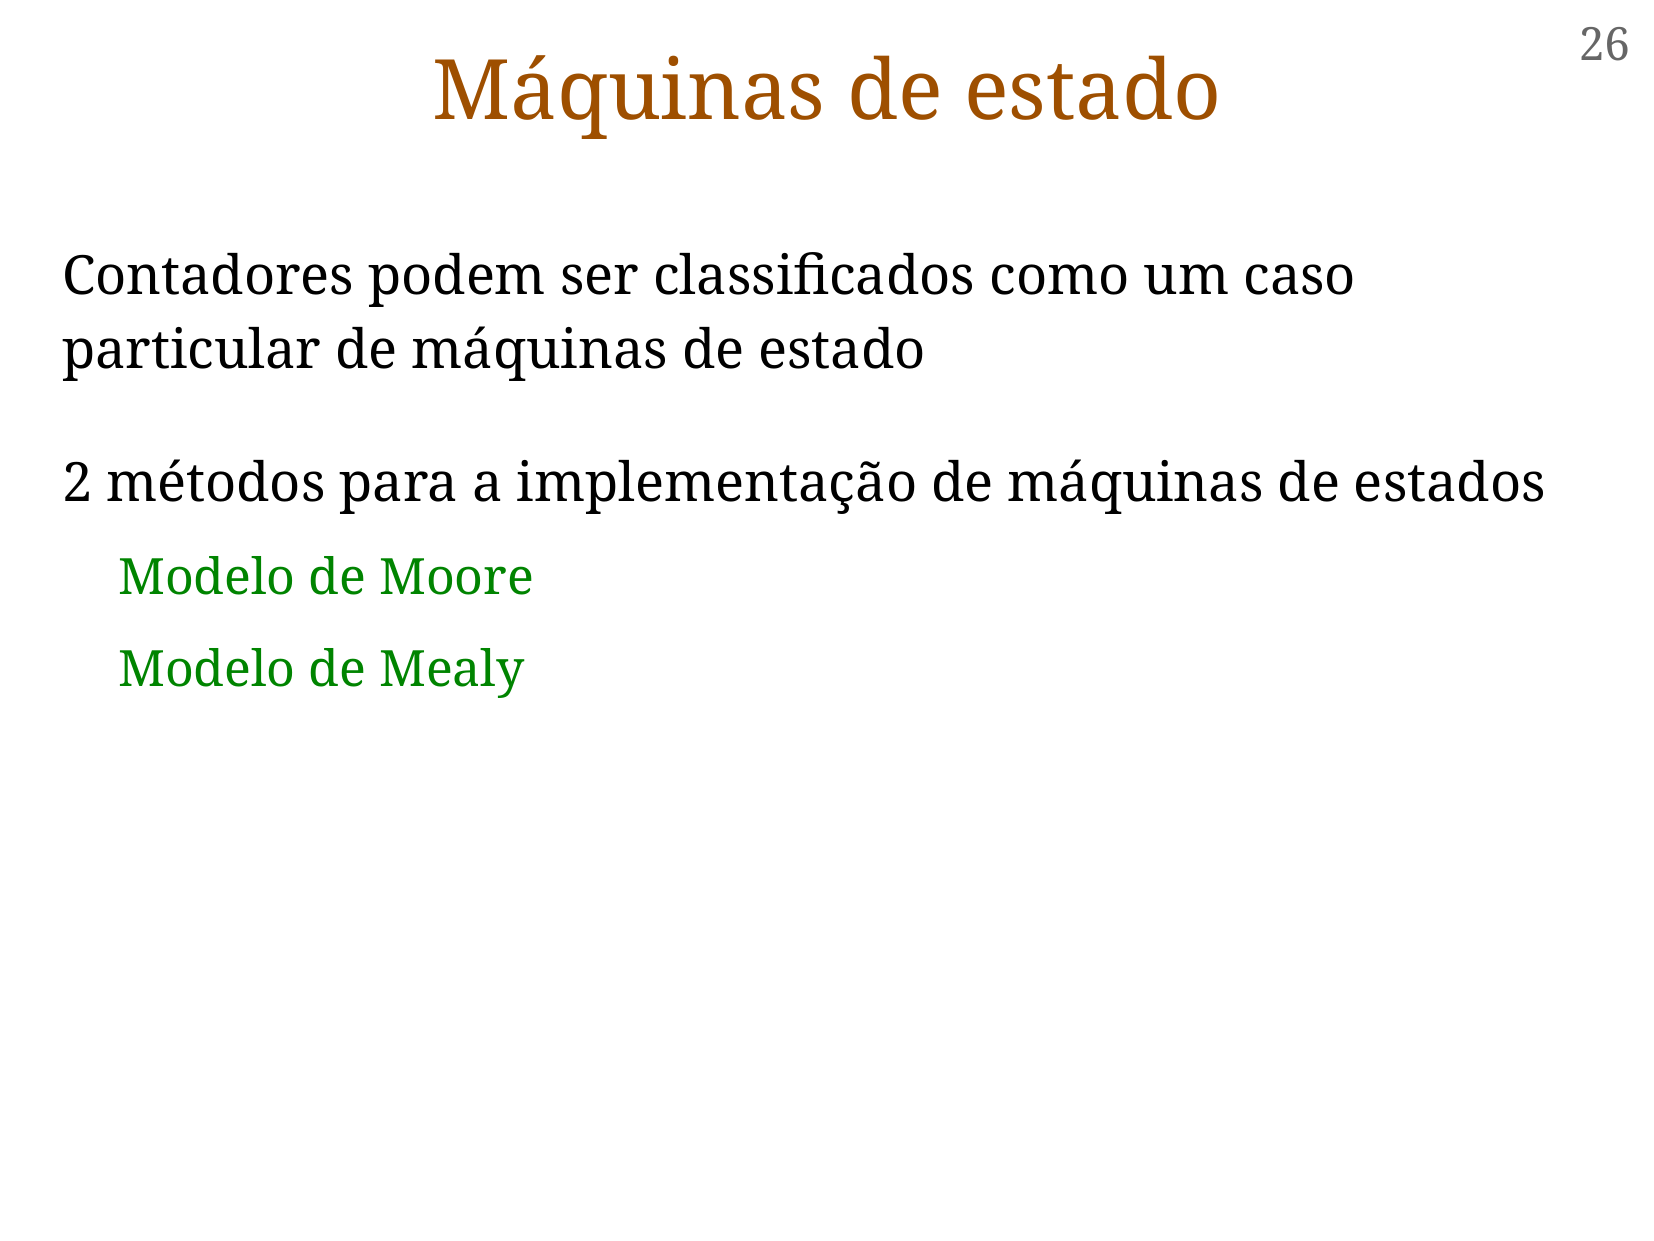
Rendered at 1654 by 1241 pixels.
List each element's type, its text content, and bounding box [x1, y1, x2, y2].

title Máquinas de estado [59, 29, 1595, 148]
list Contadores podem ser classificados como um caso particular de máquinas de estado 2 métodos para a implementação de máquinas de estados Modelo de Moore Modelo de Mealy [59, 236, 1595, 1211]
